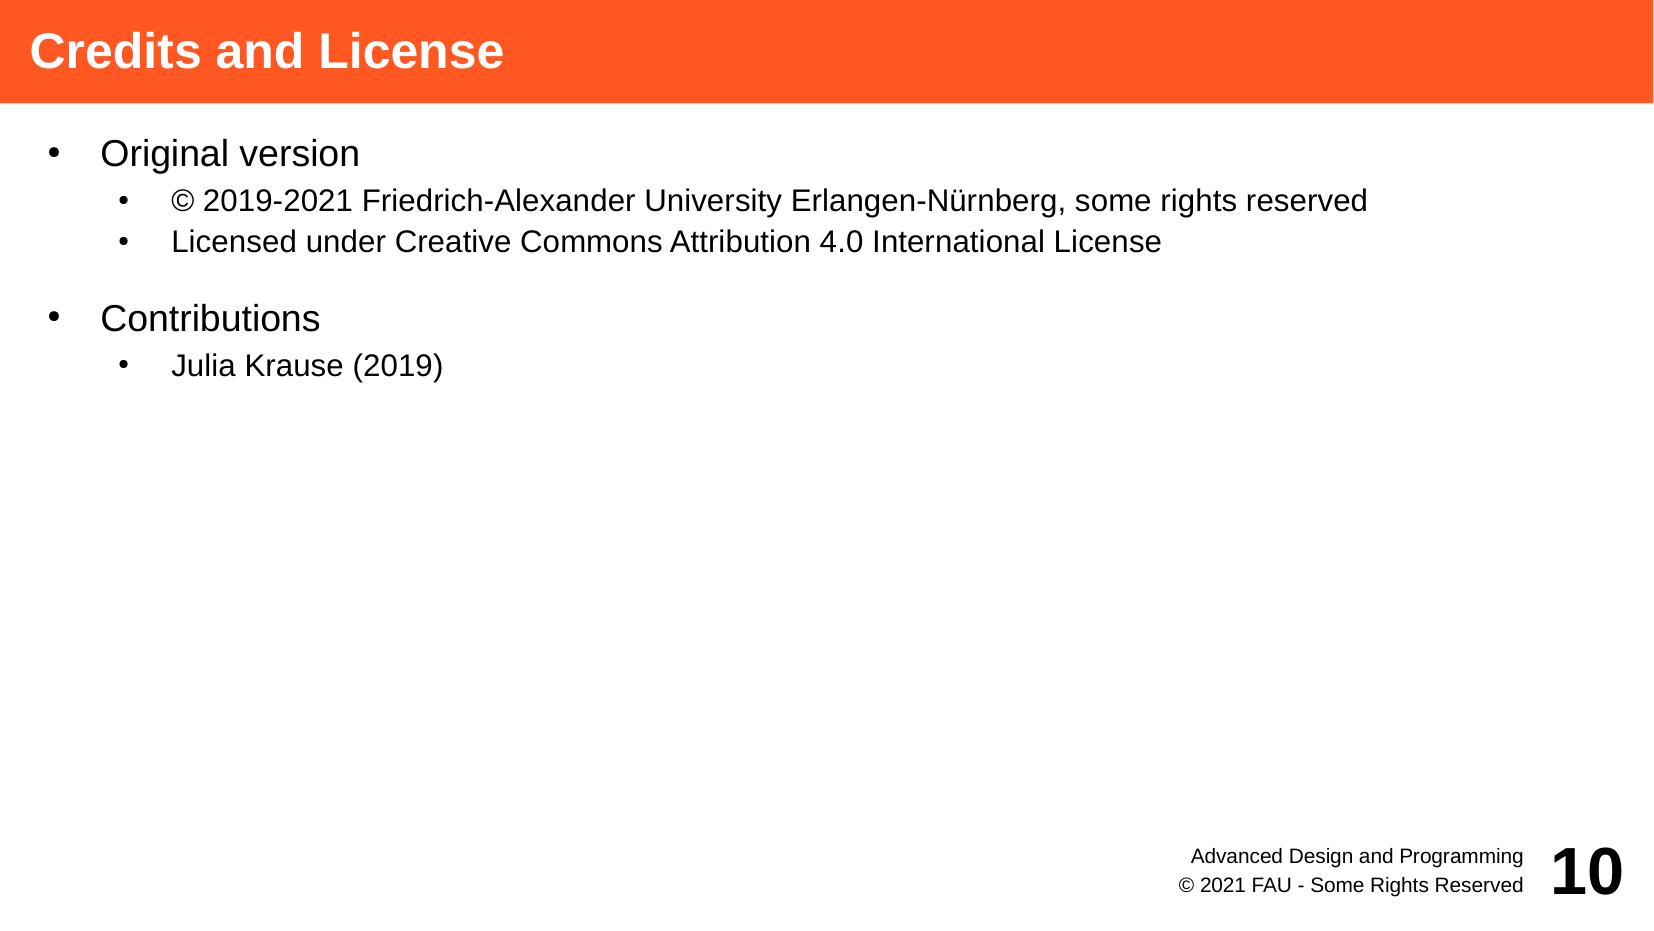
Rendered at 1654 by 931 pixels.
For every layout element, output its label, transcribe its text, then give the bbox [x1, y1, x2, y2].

list Original version © 2019-2021 Friedrich-Alexander University Erlangen-Nürnberg, some rights reserved Licensed under Creative Commons Attribution 4.0 International License Contributions Julia Krause (2019) [29, 132, 1625, 813]
title Credits and License [0, 0, 1654, 104]
